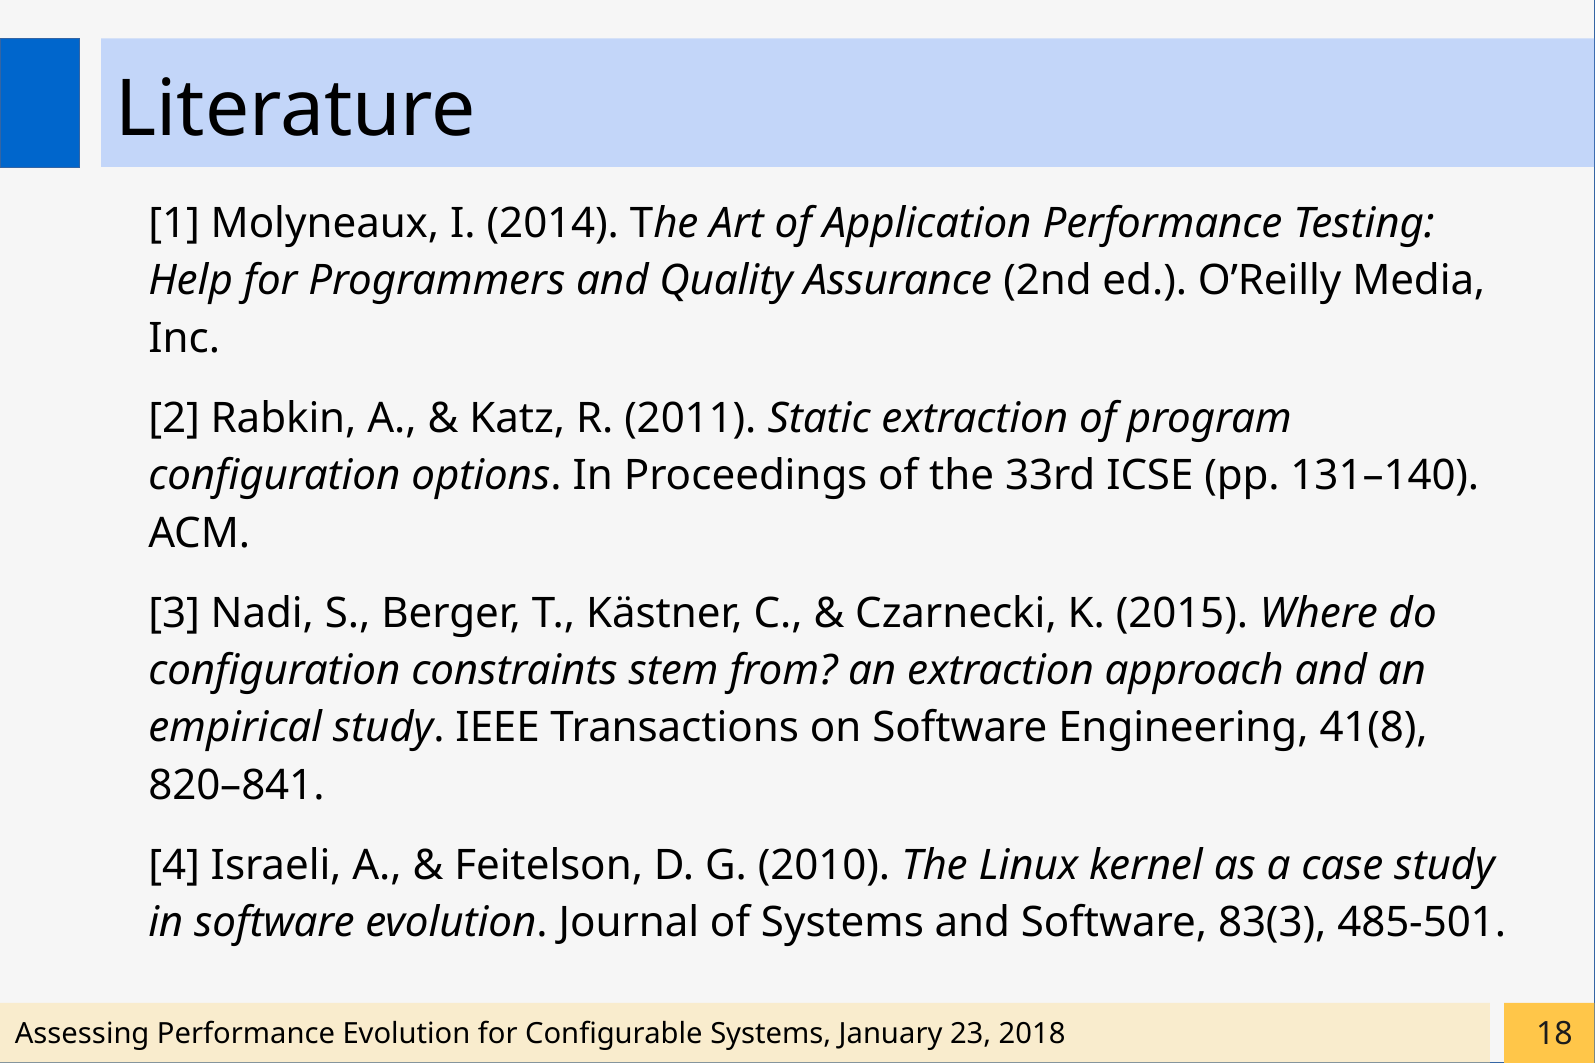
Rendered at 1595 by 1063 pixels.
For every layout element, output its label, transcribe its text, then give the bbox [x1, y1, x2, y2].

list [1] Molyneaux, I. (2014). The Art of Application Performance Testing: Help for Programmers and Quality Assurance (2nd ed.). O’Reilly Media, Inc. [2] Rabkin, A., & Katz, R. (2011). Static extraction of program configuration options. In Proceedings of the 33rd ICSE (pp. 131–140). ACM. [3] Nadi, S., Berger, T., Kästner, C., & Czarnecki, K. (2015). Where do configuration constraints stem from? an extraction approach and an empirical study. IEEE Transactions on Software Engineering, 41(8), 820–841. [4] Israeli, A., & Feitelson, D. G. (2010). The Linux kernel as a case study in software evolution. Journal of Systems and Software, 83(3), 485-501. [115, 192, 1515, 978]
title Literature [115, 42, 1515, 168]
